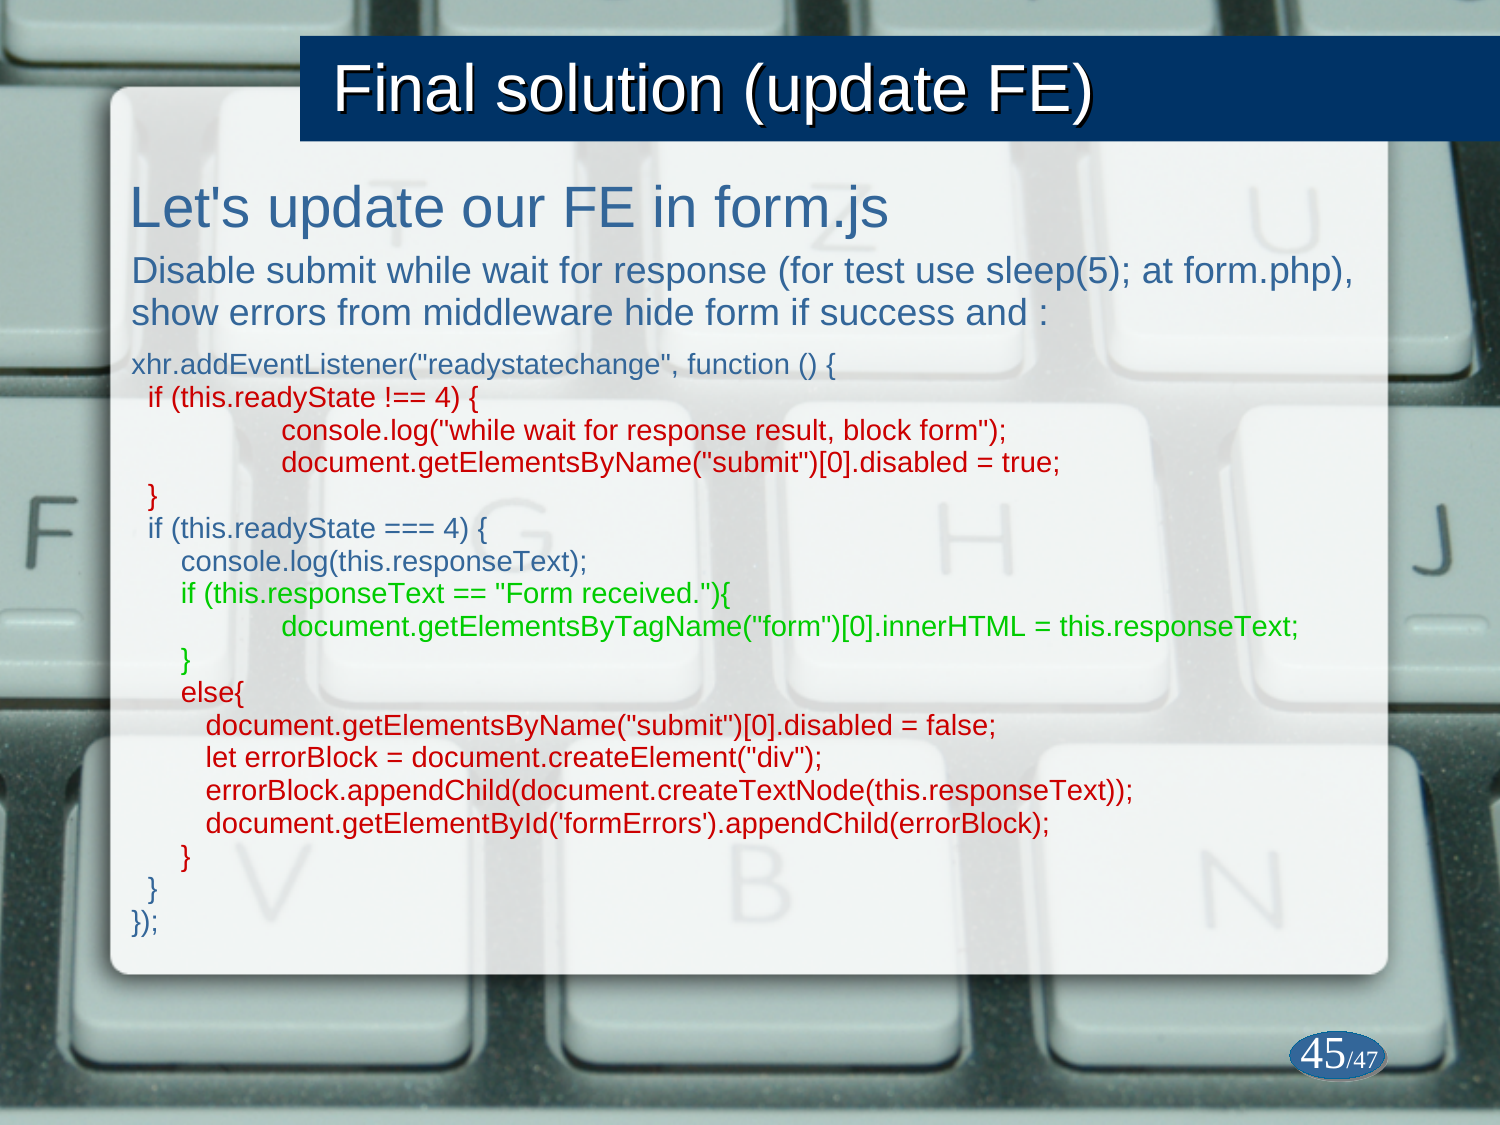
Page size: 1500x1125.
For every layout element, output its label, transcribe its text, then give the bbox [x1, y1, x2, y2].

title Final solution (update FE) [300, 35, 1500, 142]
text_box xhr.addEventListener("readystatechange", function () { if (this.readyState !== 4) { console.log("while wait for response result, block form"); document.getElementsByName("submit")[0].disabled = true; } if (this.readyState === 4) { console.log(this.responseText); if (this.responseText == "Form received."){ document.getElementsByTagName("form")[0].innerHTML = this.responseText; } else{ document.getElementsByName("submit")[0].disabled = false; let errorBlock = document.createElement("div"); errorBlock.appendChild(document.createTextNode(this.responseText)); document.getElementById('formErrors').appendChild(errorBlock); } } }); [116, 340, 1362, 946]
text_box Disable submit while wait for response (for test use sleep(5); at form.php), show errors from middleware hide form if success and : [116, 242, 1371, 384]
title Let's update our FE in form.js [114, 167, 1398, 1025]
picture [0, 0, 1500, 1125]
